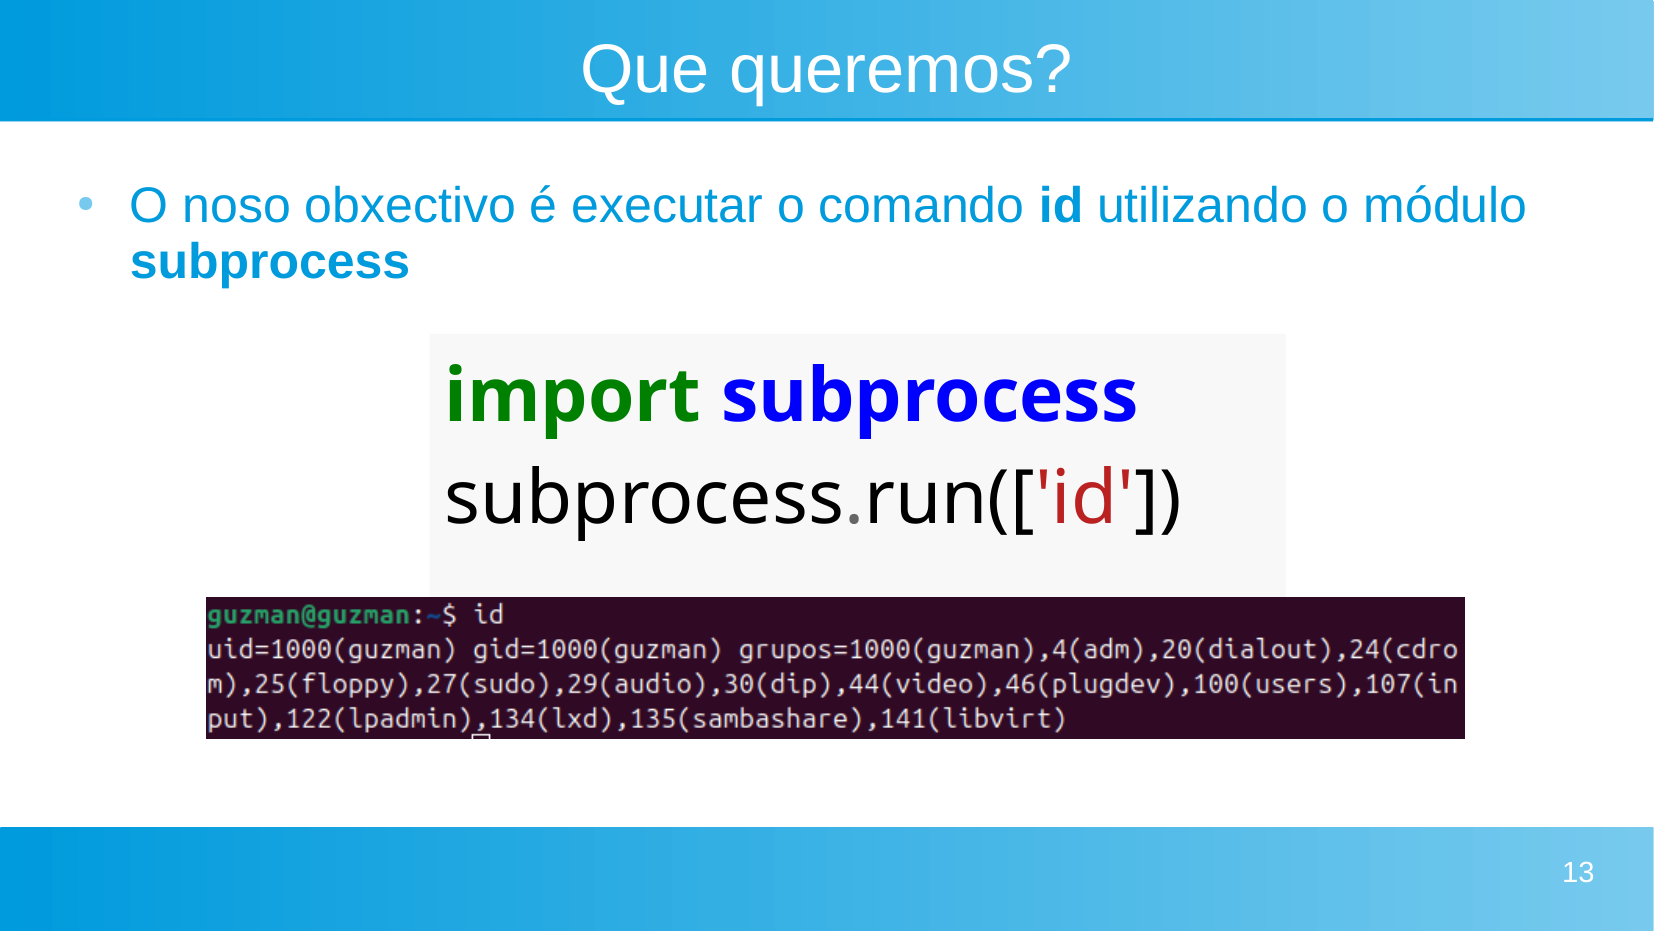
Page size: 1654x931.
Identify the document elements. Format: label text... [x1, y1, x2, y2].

text_box import subprocess subprocess.run(['id']) [429, 333, 1286, 597]
title Que queremos? [59, 29, 1595, 108]
picture [206, 597, 1465, 739]
list O noso obxectivo é executar o comando id utilizando o módulo subprocess [59, 177, 1595, 325]
